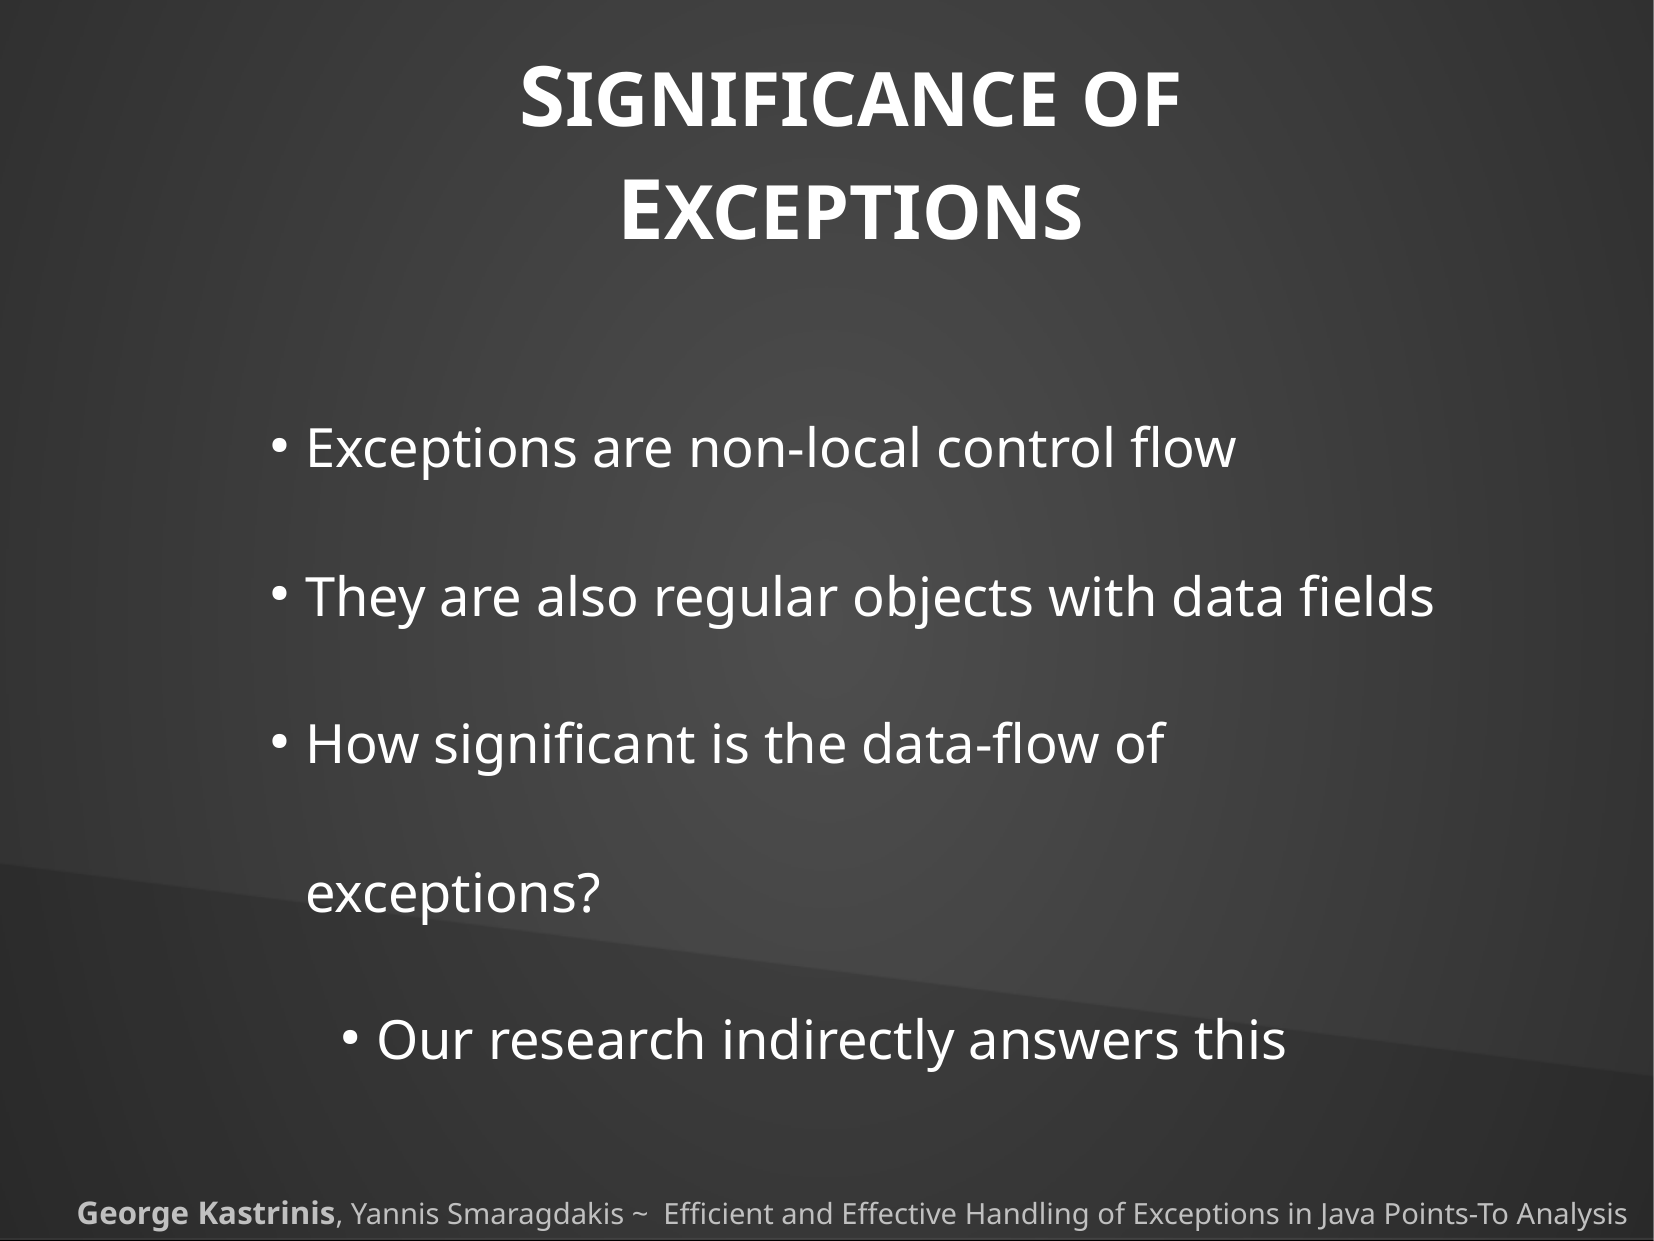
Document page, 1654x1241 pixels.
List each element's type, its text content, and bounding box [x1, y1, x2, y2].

text_box SIGNIFICANCE OF EXCEPTIONS [262, 30, 1441, 139]
picture [0, 0, 1654, 1241]
text_box Exceptions are non-local control flow They are also regular objects with data fields How significant is the data-flow of exceptions? Our research indirectly answers this [255, 328, 1471, 769]
